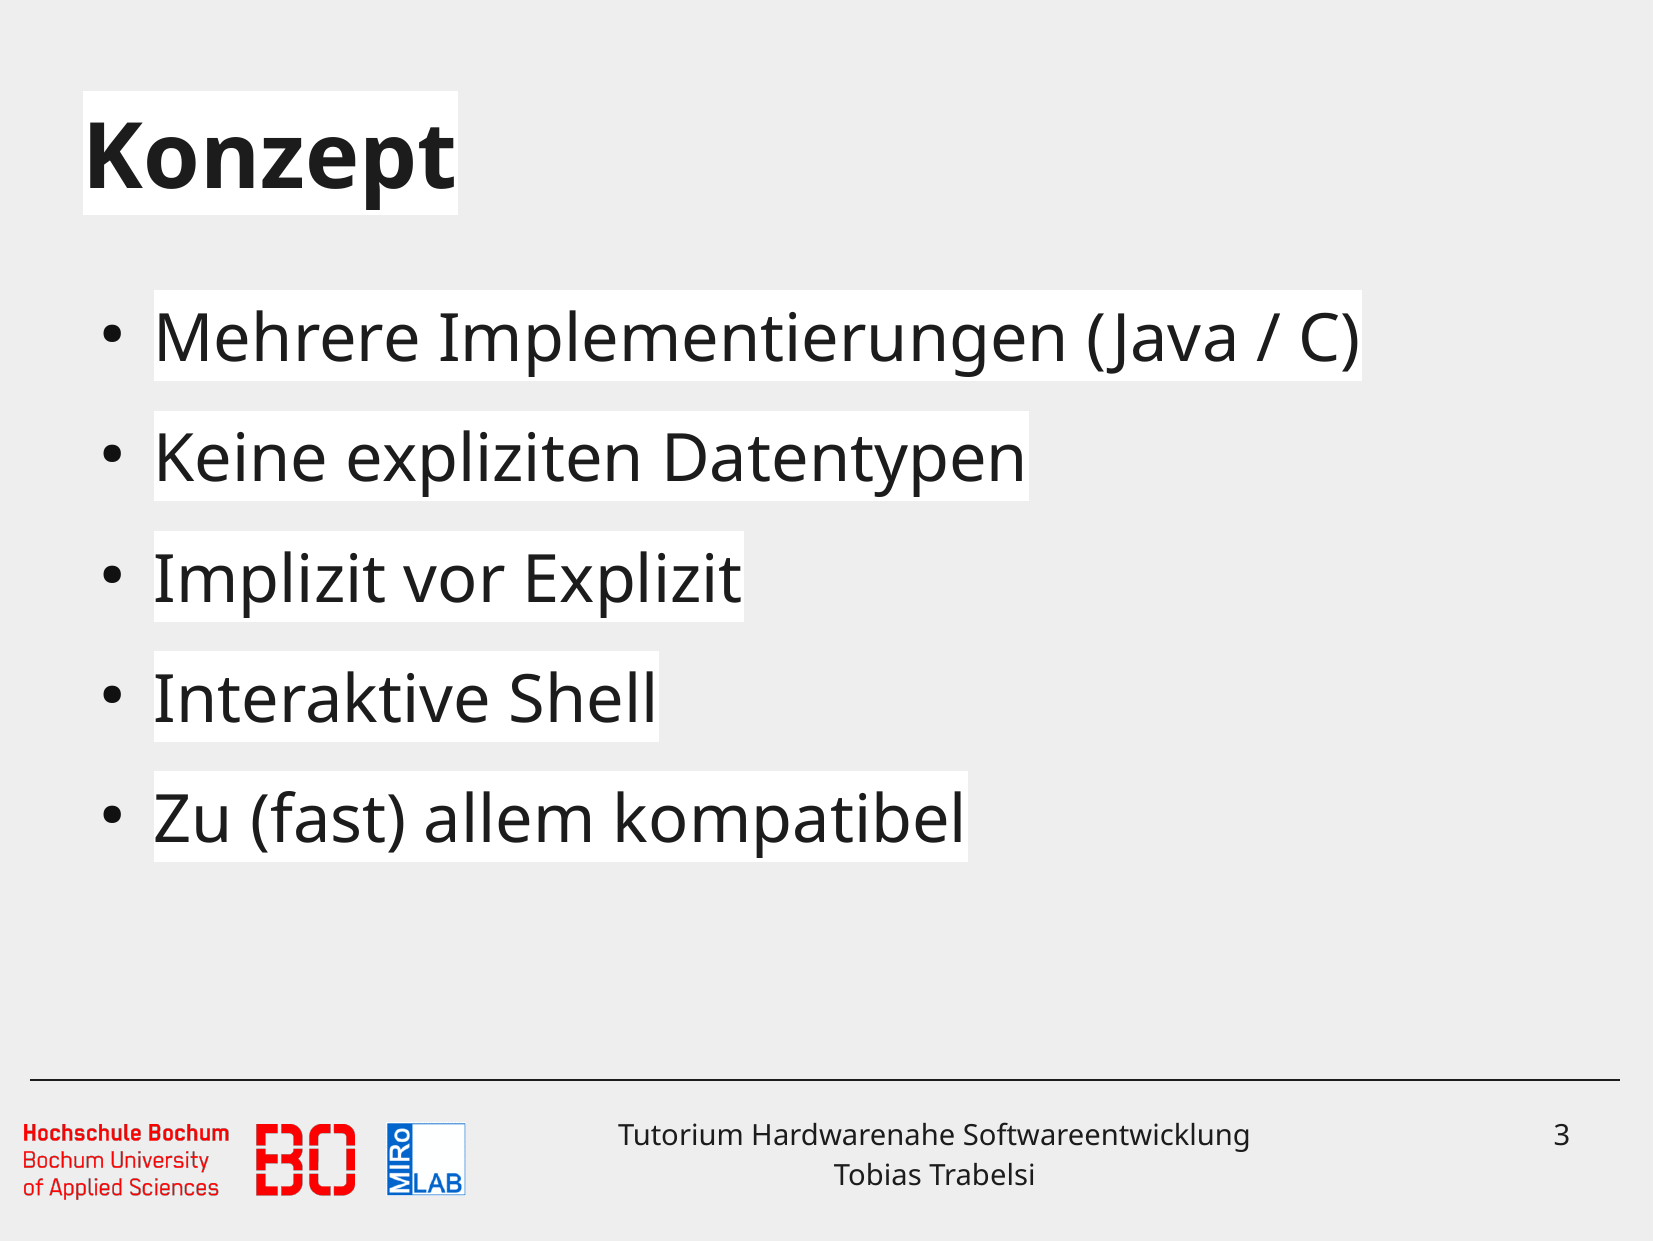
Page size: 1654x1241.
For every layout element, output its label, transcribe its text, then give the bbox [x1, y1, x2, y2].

title Konzept [82, 49, 1561, 257]
list Mehrere Implementierungen (Java / C) Keine expliziten Datentypen Implizit vor Explizit Interaktive Shell Zu (fast) allem kompatibel [82, 290, 1571, 1010]
picture [386, 1122, 466, 1196]
picture [24, 1124, 355, 1200]
